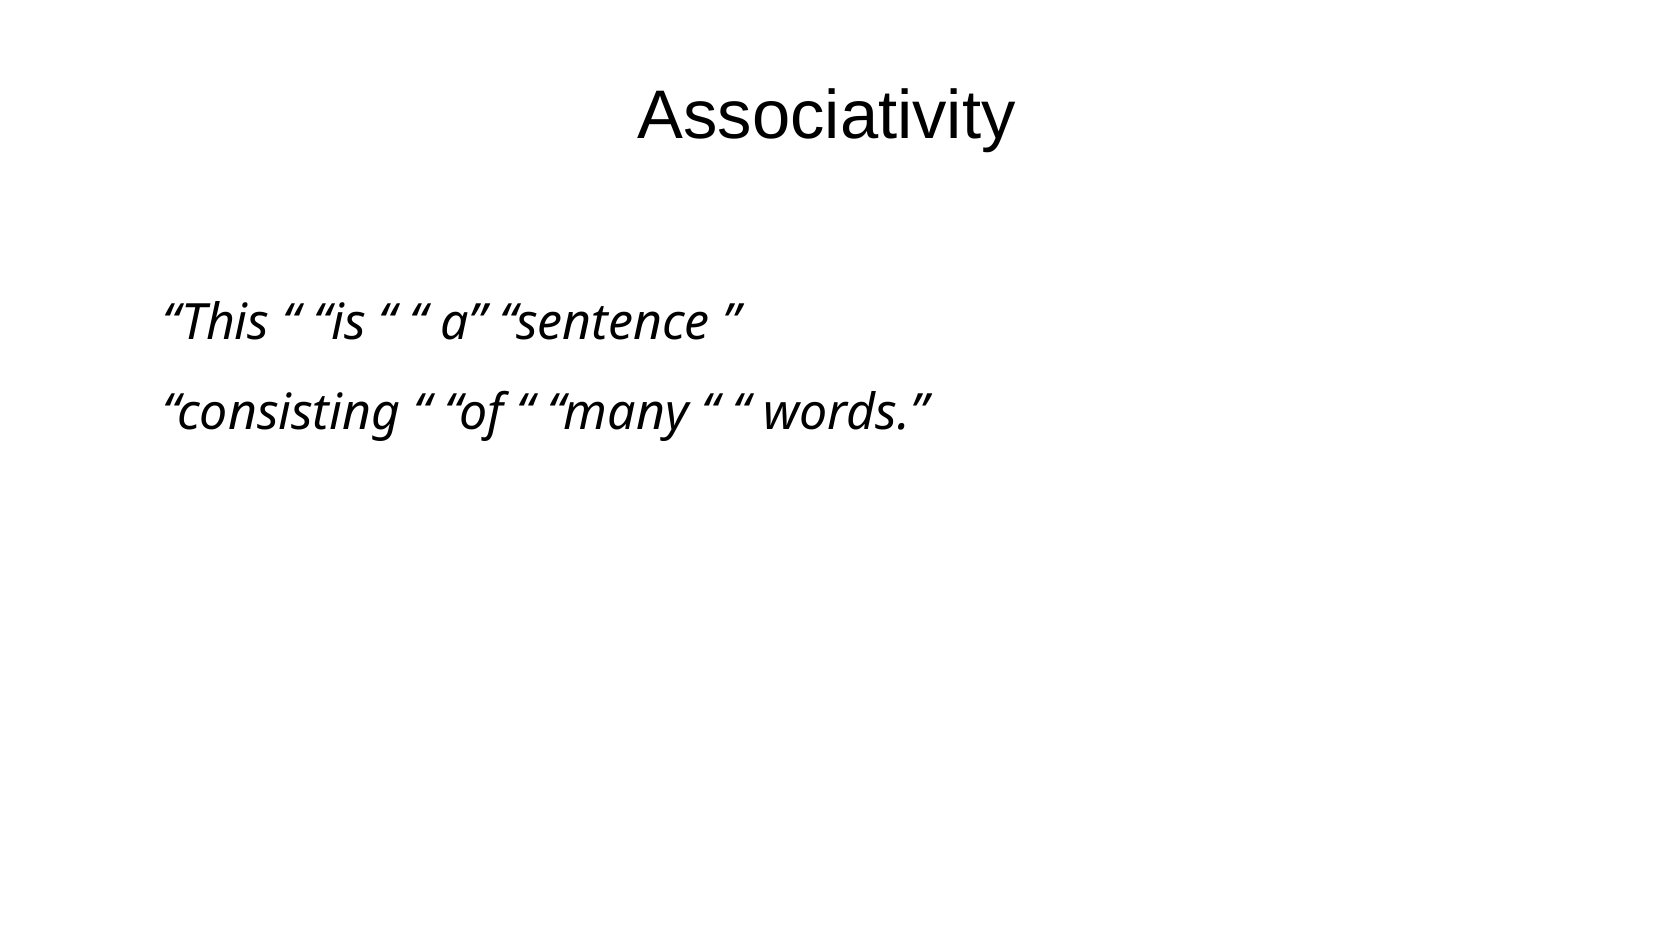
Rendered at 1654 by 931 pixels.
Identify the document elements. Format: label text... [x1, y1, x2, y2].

list (“This “ “is “ “ a” “sentence ”) (“consisting “ “of “ “many “ “ words.”) [76, 195, 1565, 735]
title Associativity [82, 37, 1571, 193]
